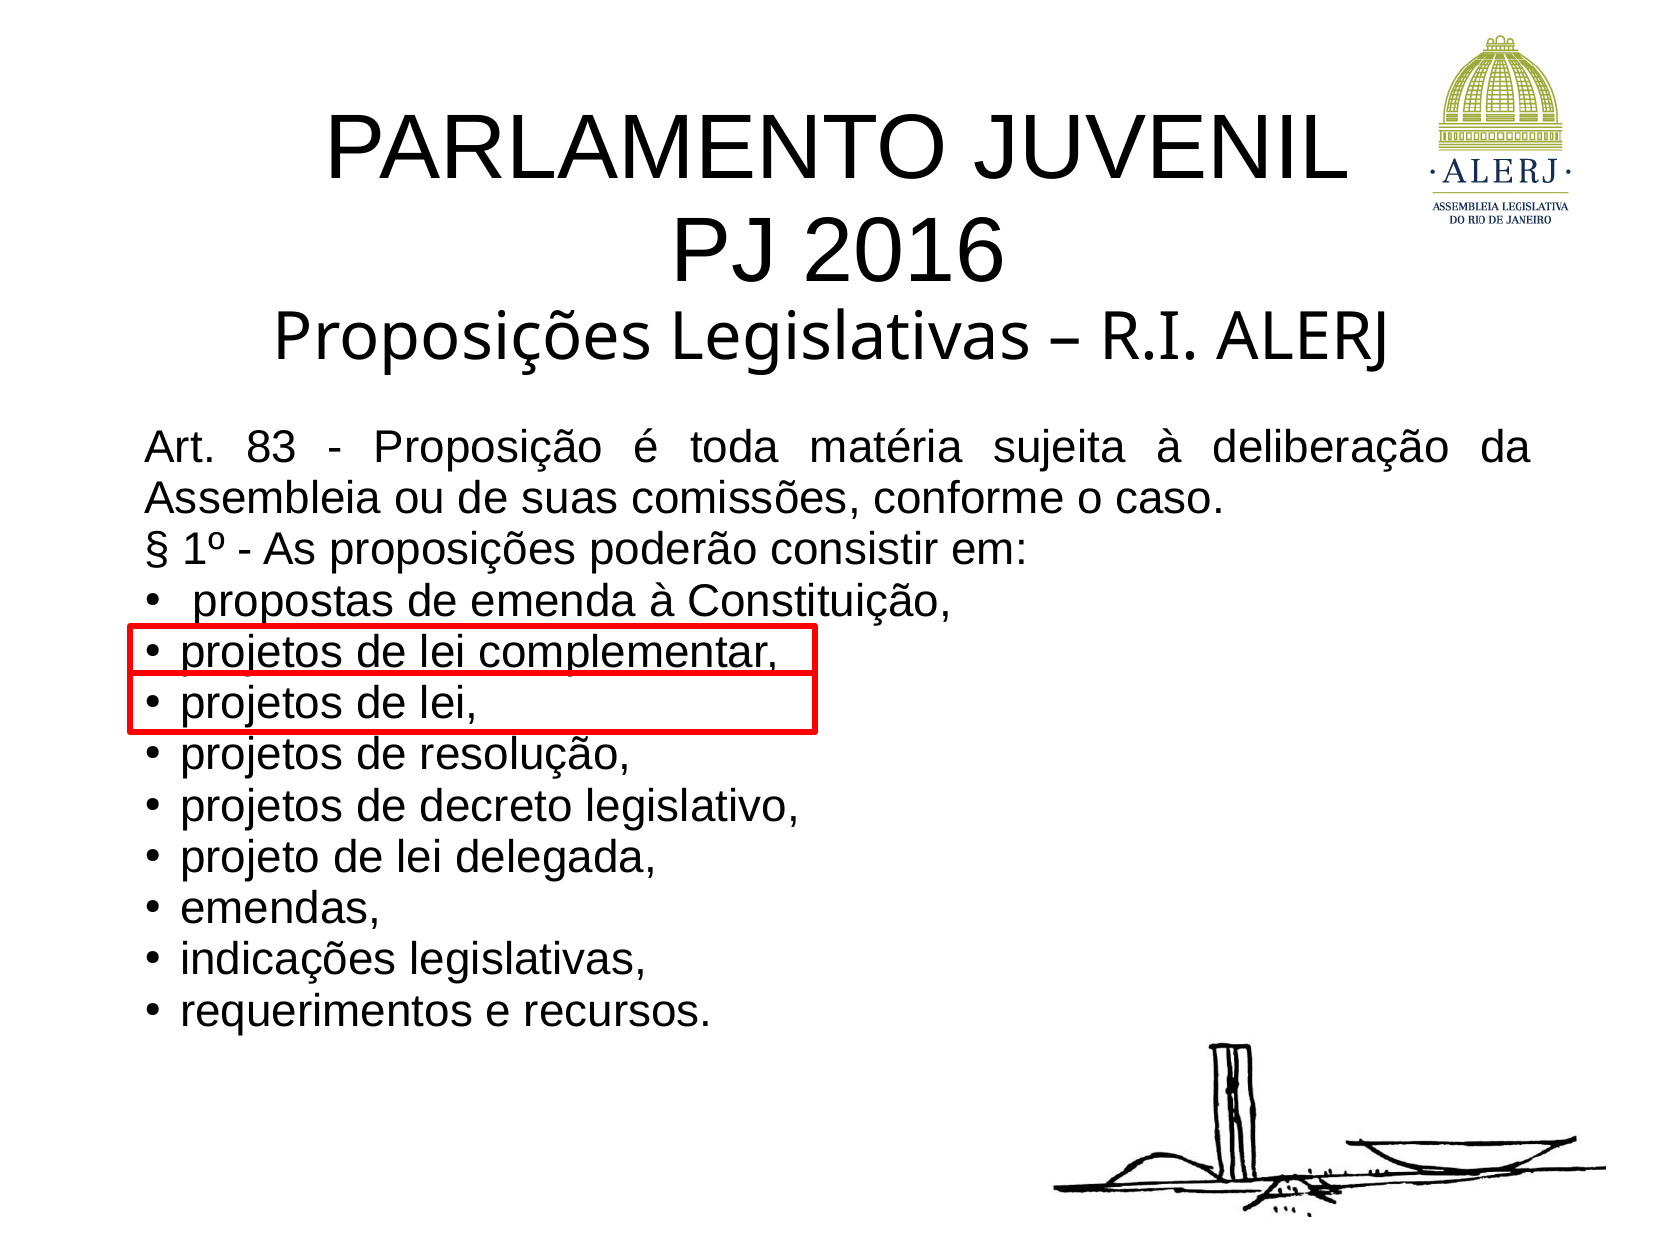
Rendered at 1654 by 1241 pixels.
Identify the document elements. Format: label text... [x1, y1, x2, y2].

picture [1358, 23, 1642, 235]
text_box Proposições Legislativas – R.I. ALERJ [94, 277, 1571, 390]
picture [1051, 1039, 1606, 1217]
text_box Art. 83 - Proposição é toda matéria sujeita à deliberação da Assembleia ou de suas comissões, conforme o caso. § 1º - As proposições poderão consistir em: propostas de emenda à Constituição, projetos de lei complementar, projetos de lei, projetos de resolução, projetos de decreto legislativo, projeto de lei delegada, emendas, indicações legislativas, requerimentos e recursos. [133, 629, 812, 670]
text_box Art. 83 - Proposição é toda matéria sujeita à deliberação da Assembleia ou de suas comissões, conforme o caso. § 1º - As proposições poderão consistir em: propostas de emenda à Constituição, projetos de lei complementar, projetos de lei, projetos de resolução, projetos de decreto legislativo, projeto de lei delegada, emendas, indicações legislativas, requerimentos e recursos. [133, 676, 812, 729]
text_box Art. 83 - Proposição é toda matéria sujeita à deliberação da Assembleia ou de suas comissões, conforme o caso. § 1º - As proposições poderão consistir em: propostas de emenda à Constituição, projetos de lei complementar, projetos de lei, projetos de resolução, projetos de decreto legislativo, projeto de lei delegada, emendas, indicações legislativas, requerimentos e recursos. [129, 413, 1548, 1044]
title PARLAMENTO JUVENIL PJ 2016 [70, 94, 1607, 302]
